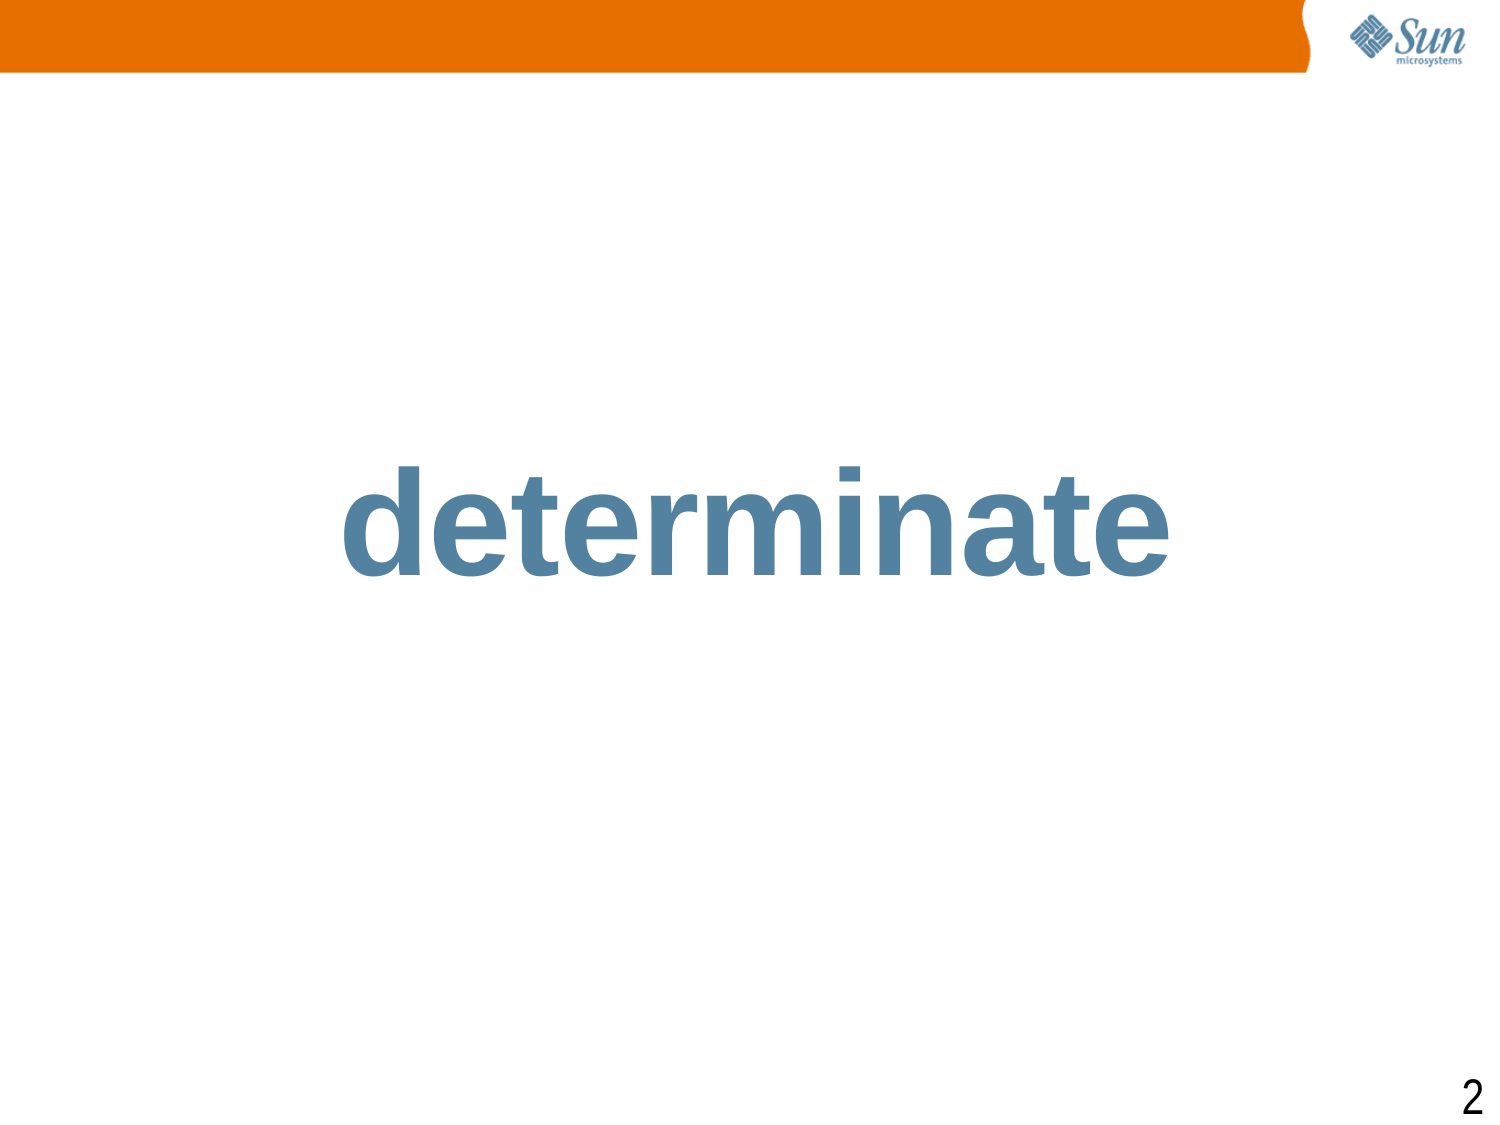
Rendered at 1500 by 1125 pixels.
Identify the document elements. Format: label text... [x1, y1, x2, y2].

picture [0, 0, 1500, 75]
title determinate [75, 388, 1438, 673]
